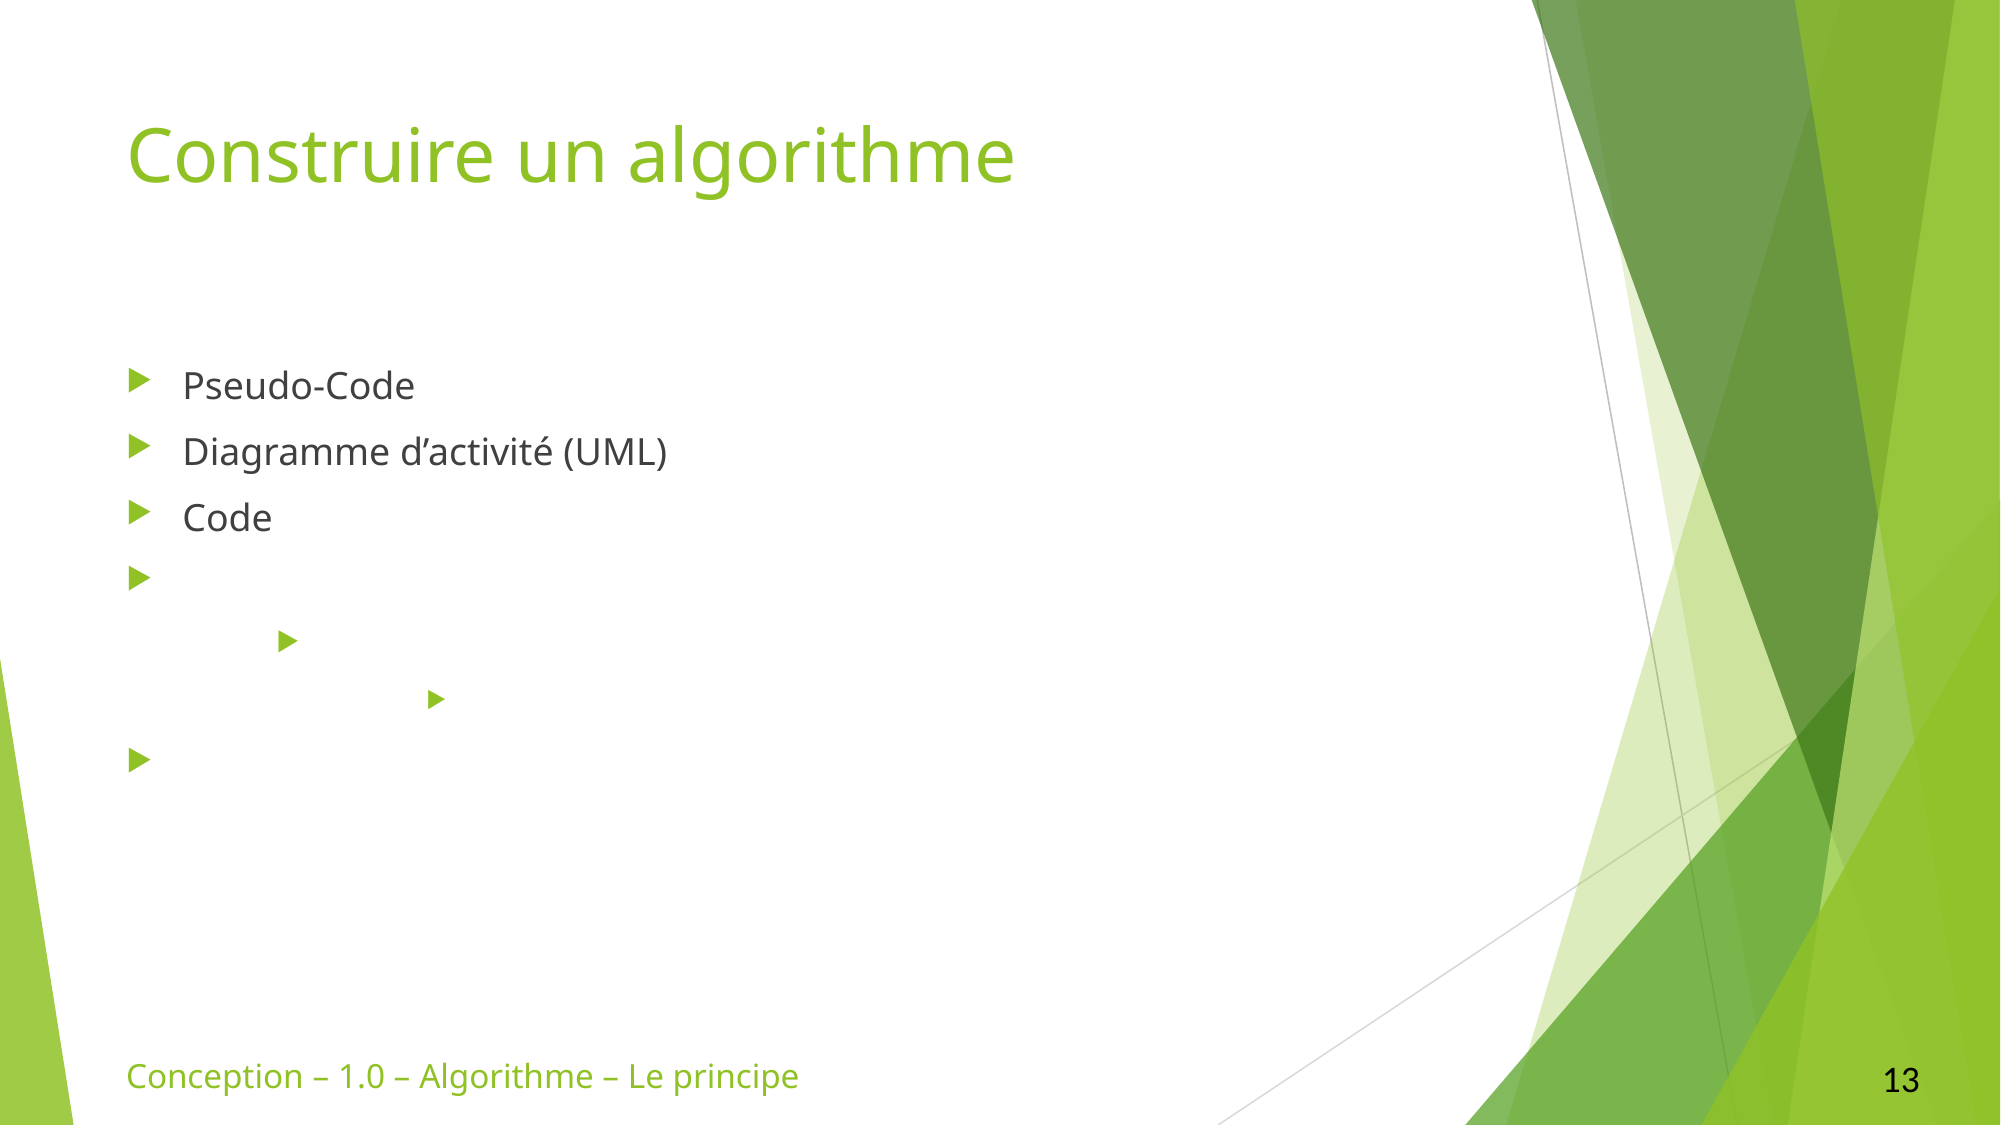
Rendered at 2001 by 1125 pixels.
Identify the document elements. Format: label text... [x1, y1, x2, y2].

text_box [1866, 1047, 1979, 1108]
text_box Conception – 1.0 – Algorithme – Le principe [111, 1047, 1094, 1109]
list Pseudo-Code Diagramme d’activité (UML) Code [111, 354, 1522, 992]
title Construire un algorithme [111, 99, 1522, 317]
